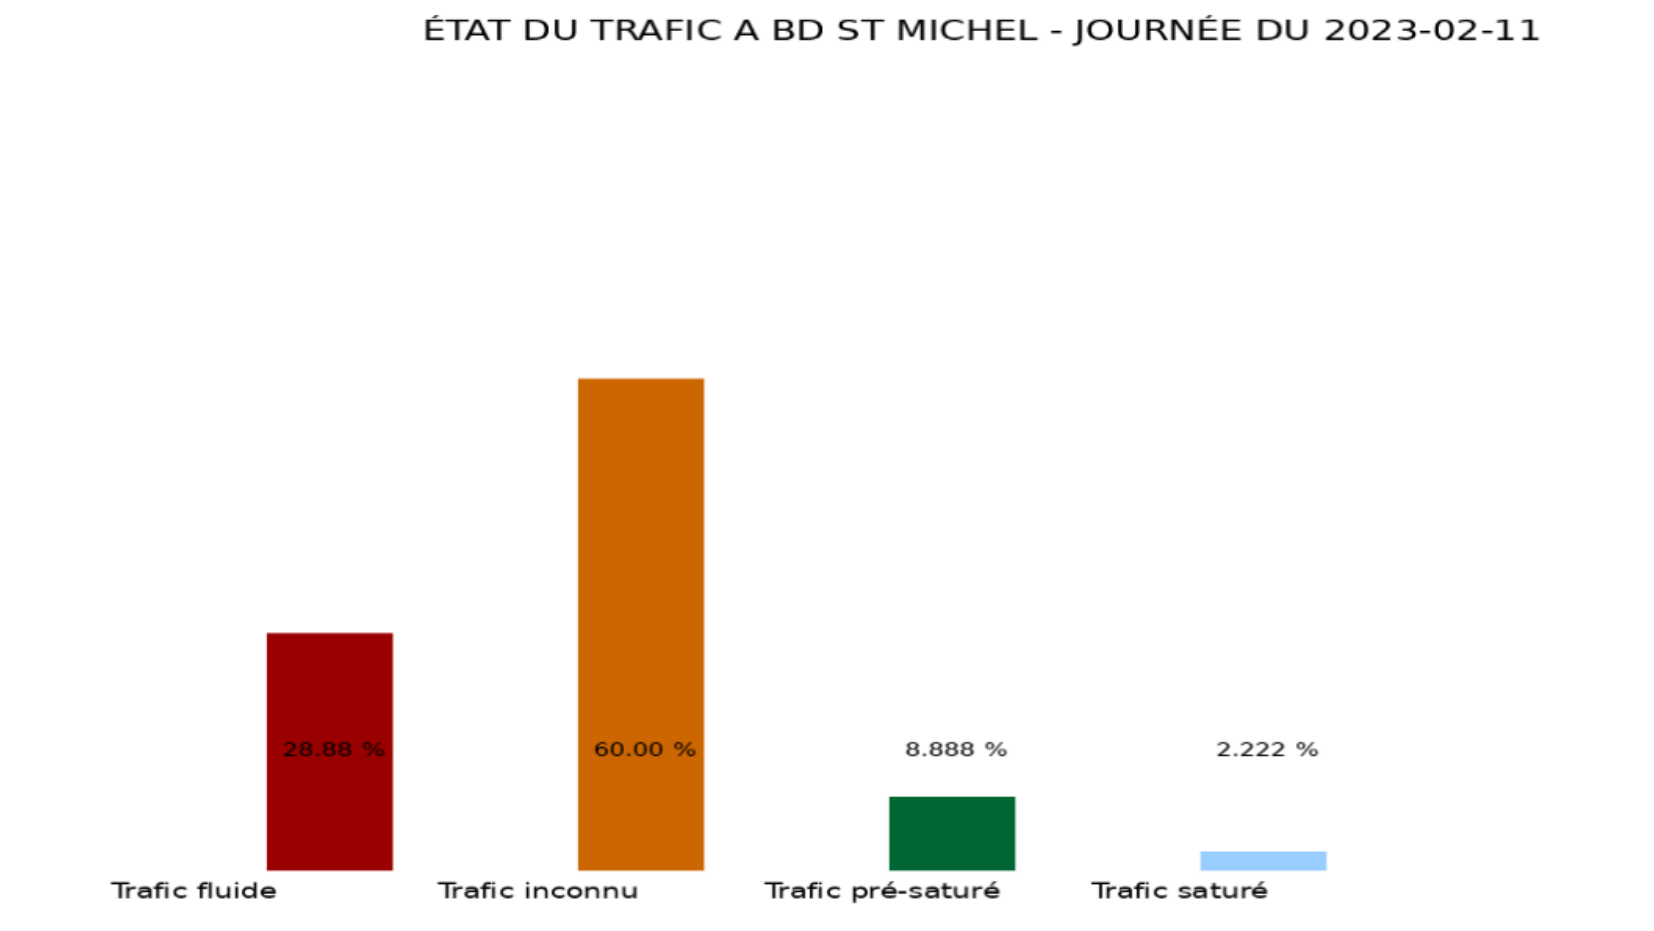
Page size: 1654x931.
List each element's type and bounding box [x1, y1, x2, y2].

picture [92, 6, 1572, 920]
